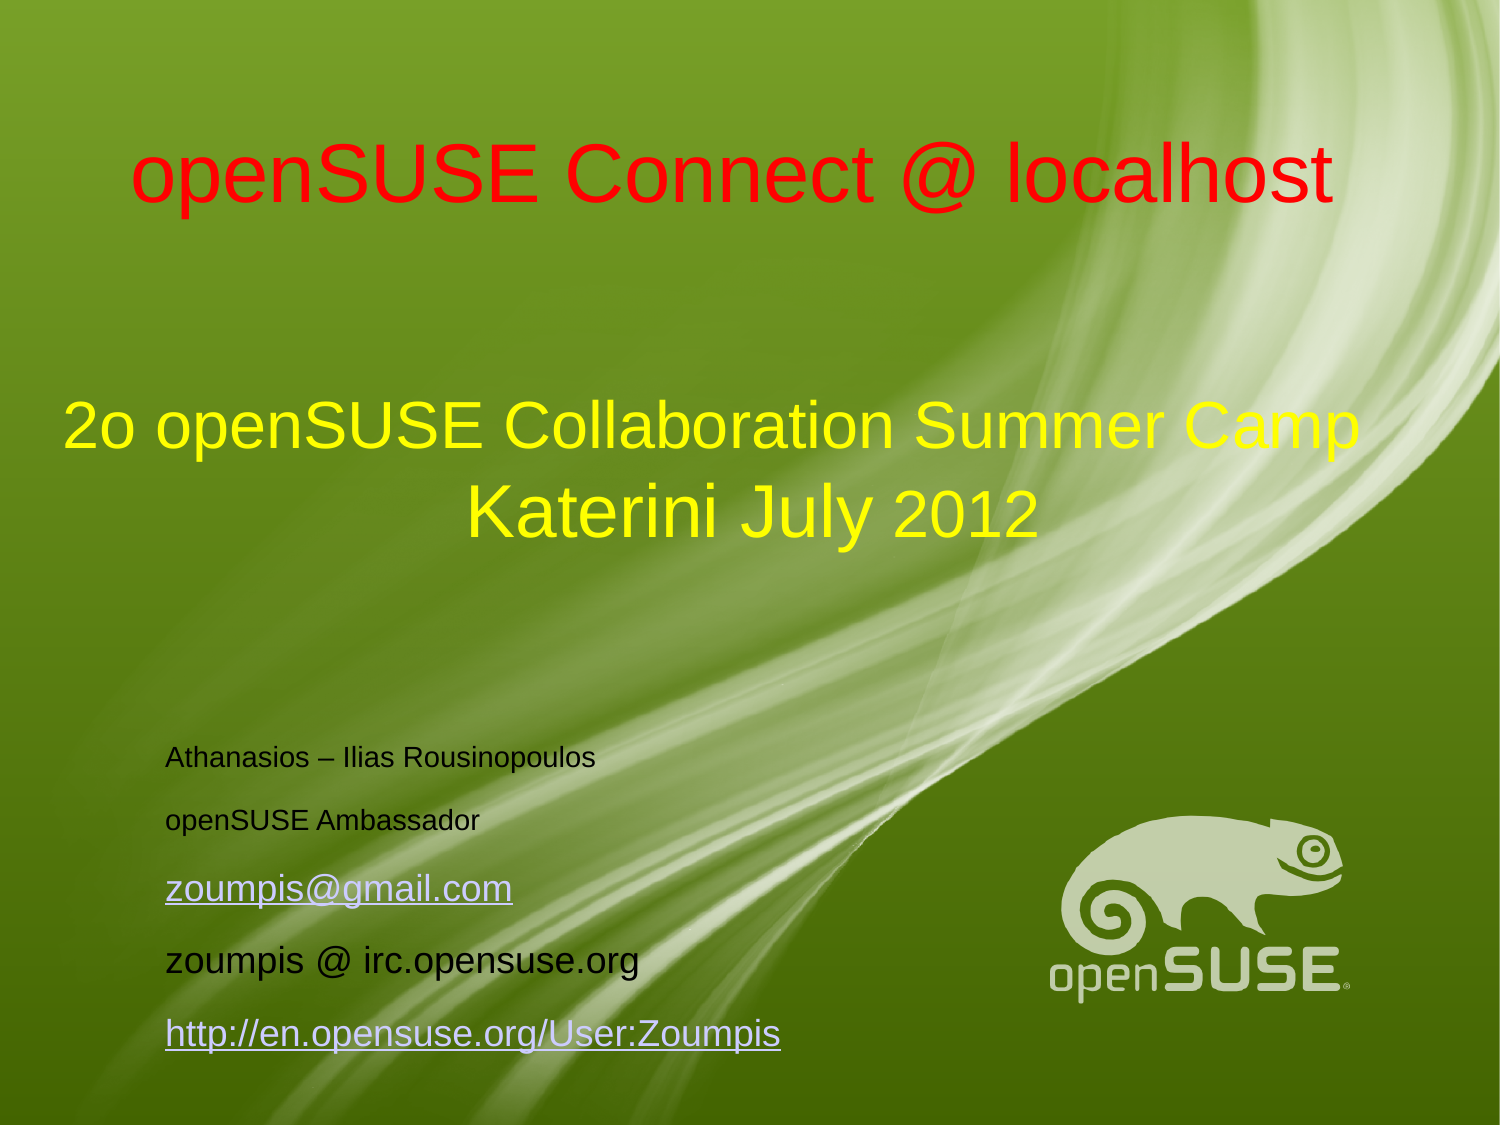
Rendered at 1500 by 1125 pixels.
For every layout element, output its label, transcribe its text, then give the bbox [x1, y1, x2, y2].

picture [0, 0, 1500, 1125]
subtitle Athanasios – Ilias Rousinopoulos openSUSE Ambassador zoumpis@gmail.com zoumpis @ irc.opensuse.org http://en.opensuse.org/User:Zoumpis [108, 561, 831, 1125]
title openSUSE Connect @ localhost 2o openSUSE Collaboration Summer Camp Katerini July 2012 [27, 90, 1438, 586]
